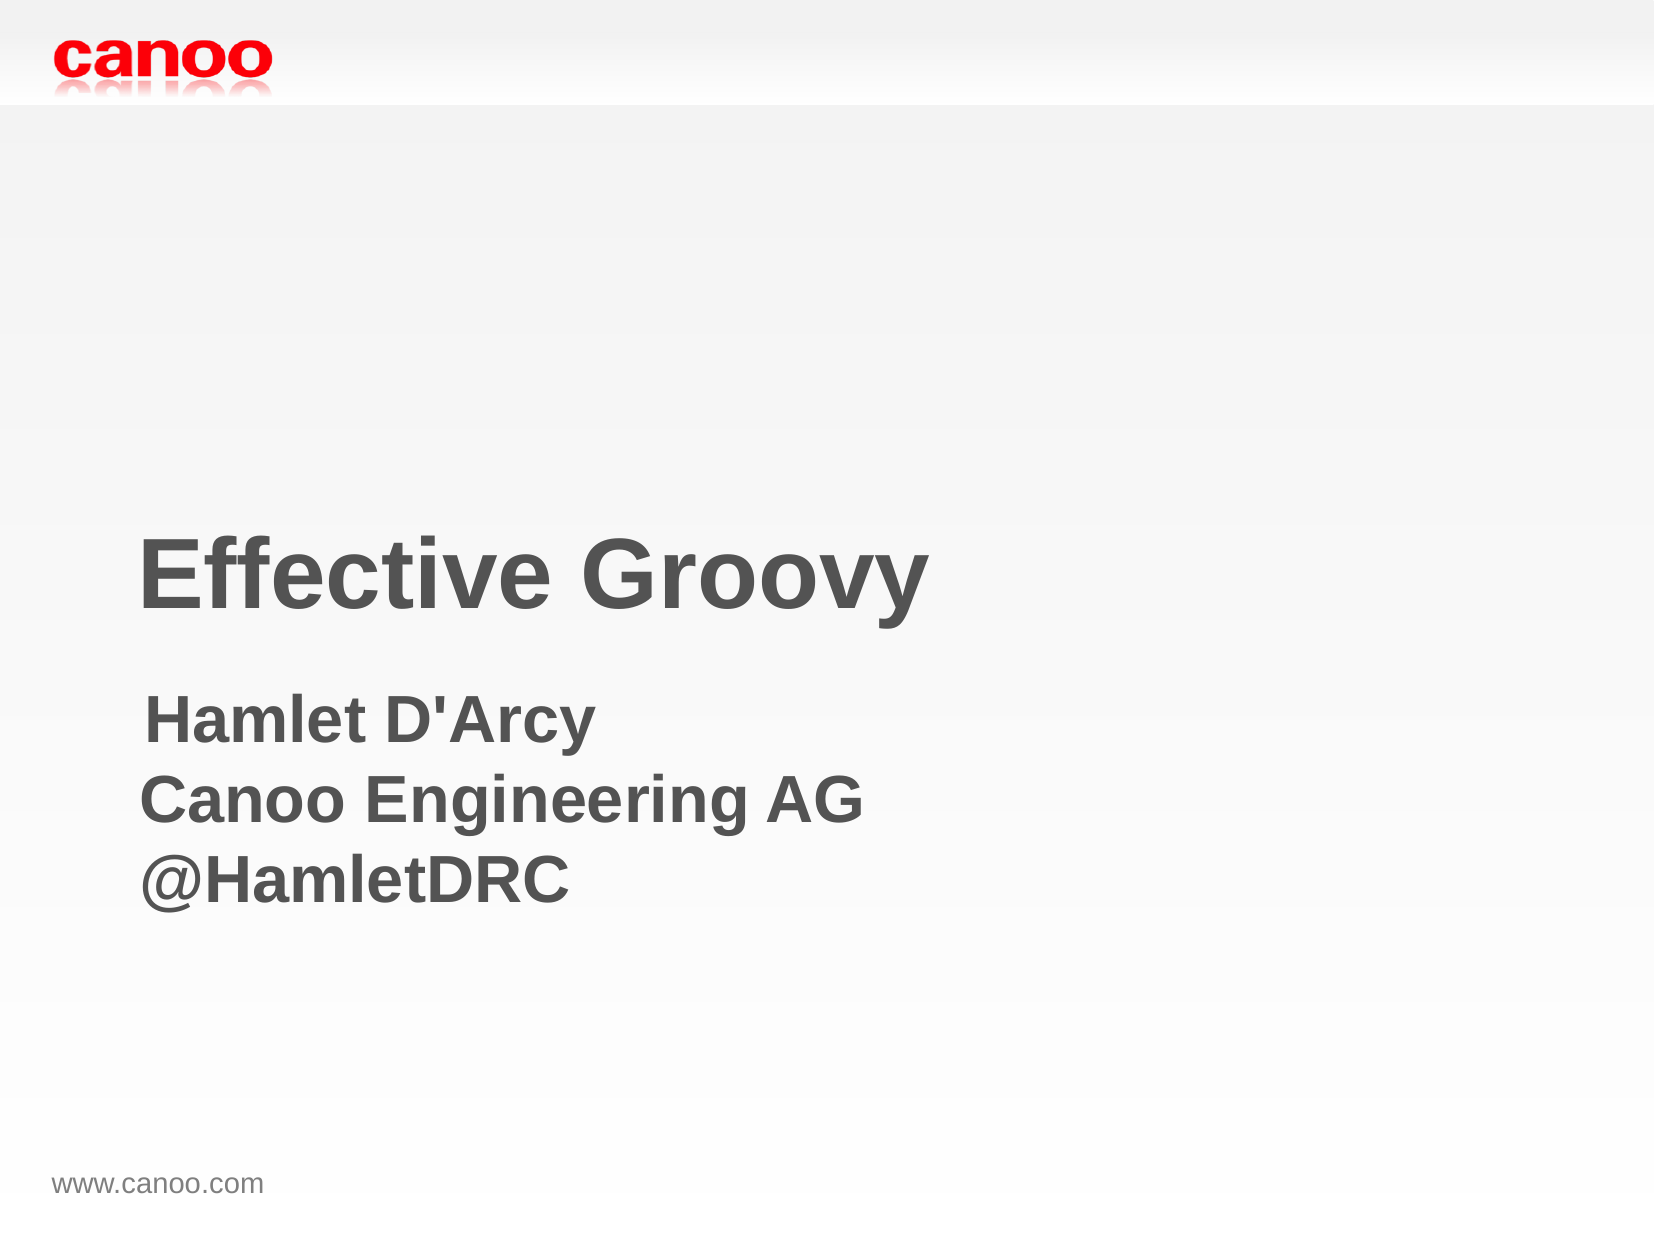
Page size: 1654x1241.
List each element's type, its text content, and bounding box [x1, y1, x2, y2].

picture [51, 37, 273, 119]
title Effective Groovy [87, 476, 1280, 662]
title Hamlet D'Arcy Canoo Engineering AG @HamletDRC [105, 668, 1298, 924]
